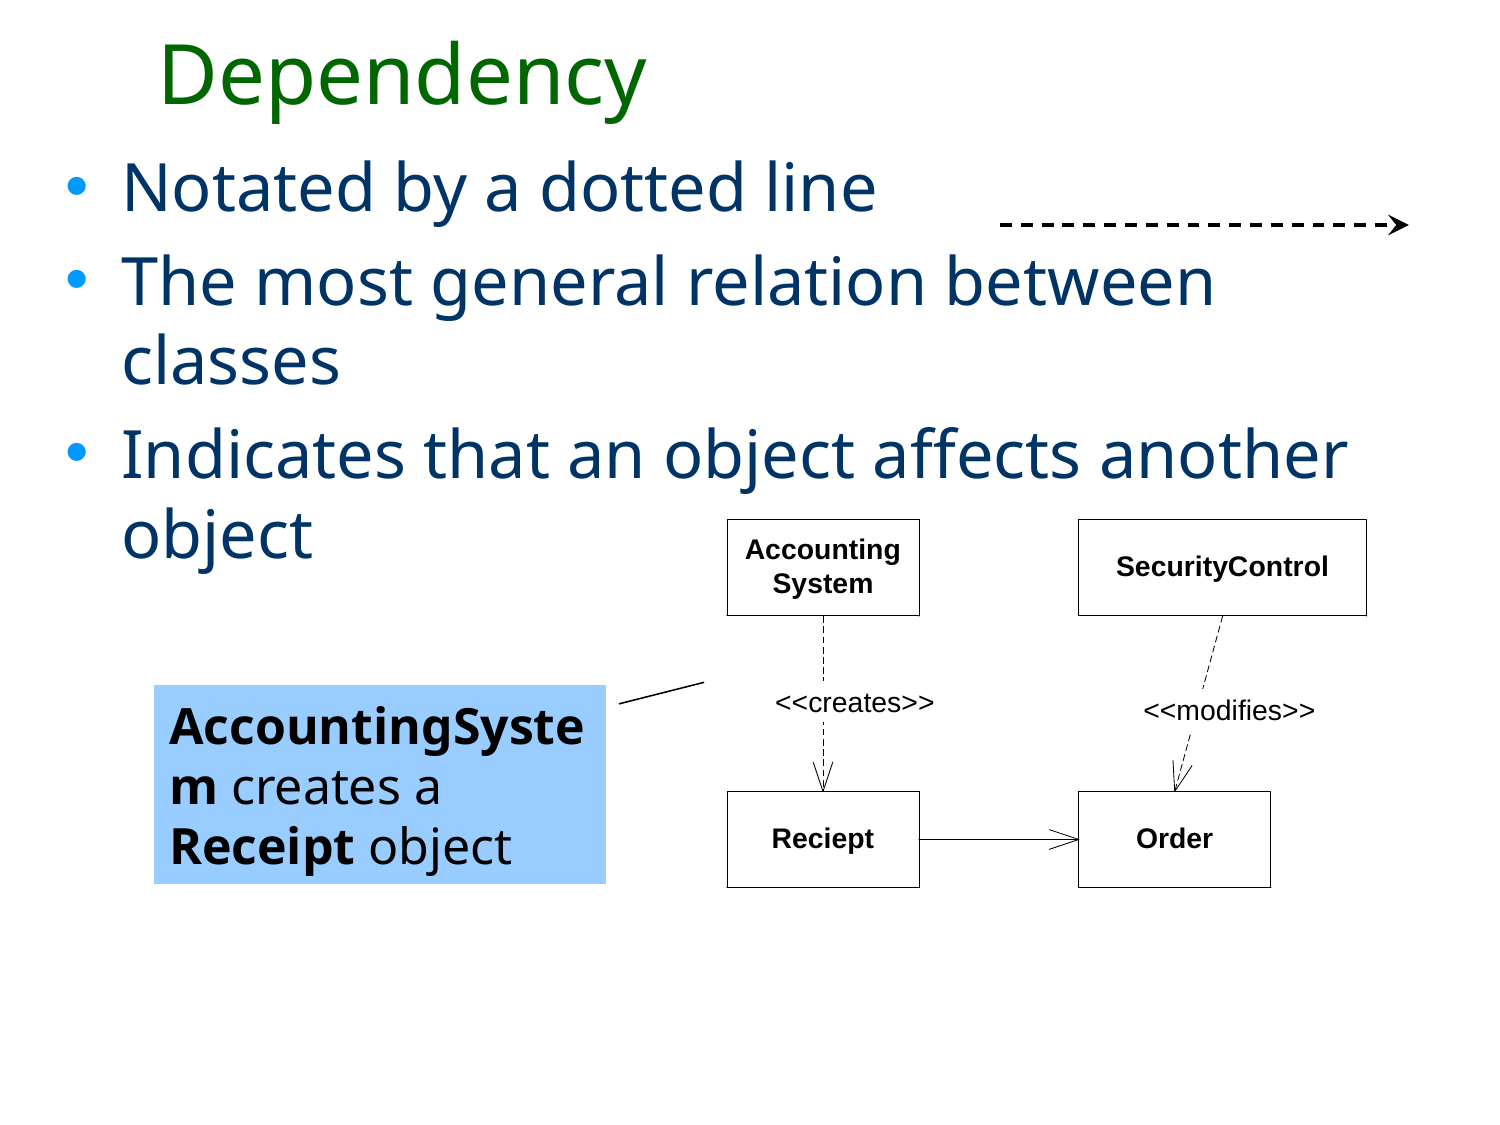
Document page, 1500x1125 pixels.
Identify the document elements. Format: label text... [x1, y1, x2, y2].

title Dependency [142, 12, 1482, 129]
list Notated by a dotted line The most general relation between classes Indicates that an object affects another object [50, 137, 1381, 825]
picture [722, 515, 1372, 892]
text_box AccountingSystem creates a Receipt object [154, 685, 606, 884]
